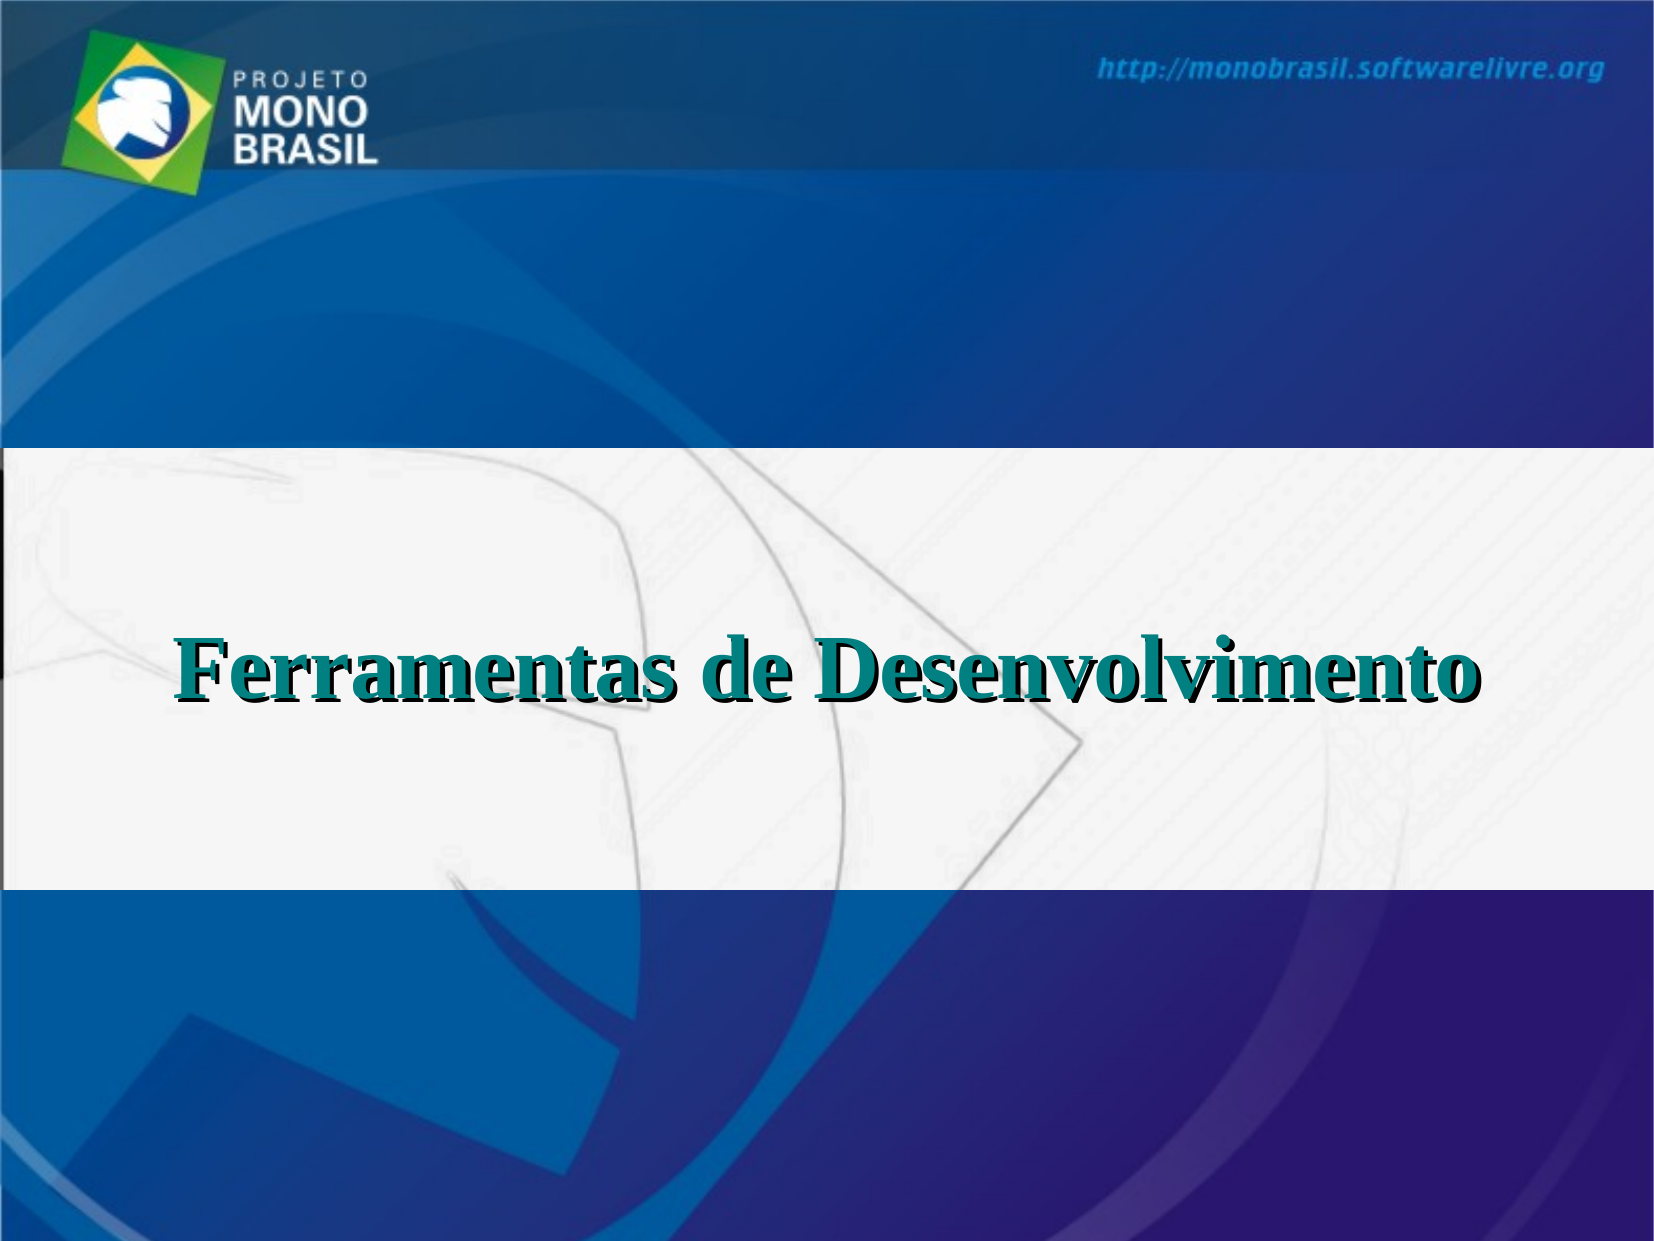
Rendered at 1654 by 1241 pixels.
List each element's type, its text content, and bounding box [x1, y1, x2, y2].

title Ferramentas de Desenvolvimento [121, 563, 1534, 771]
picture [0, 0, 1654, 1241]
